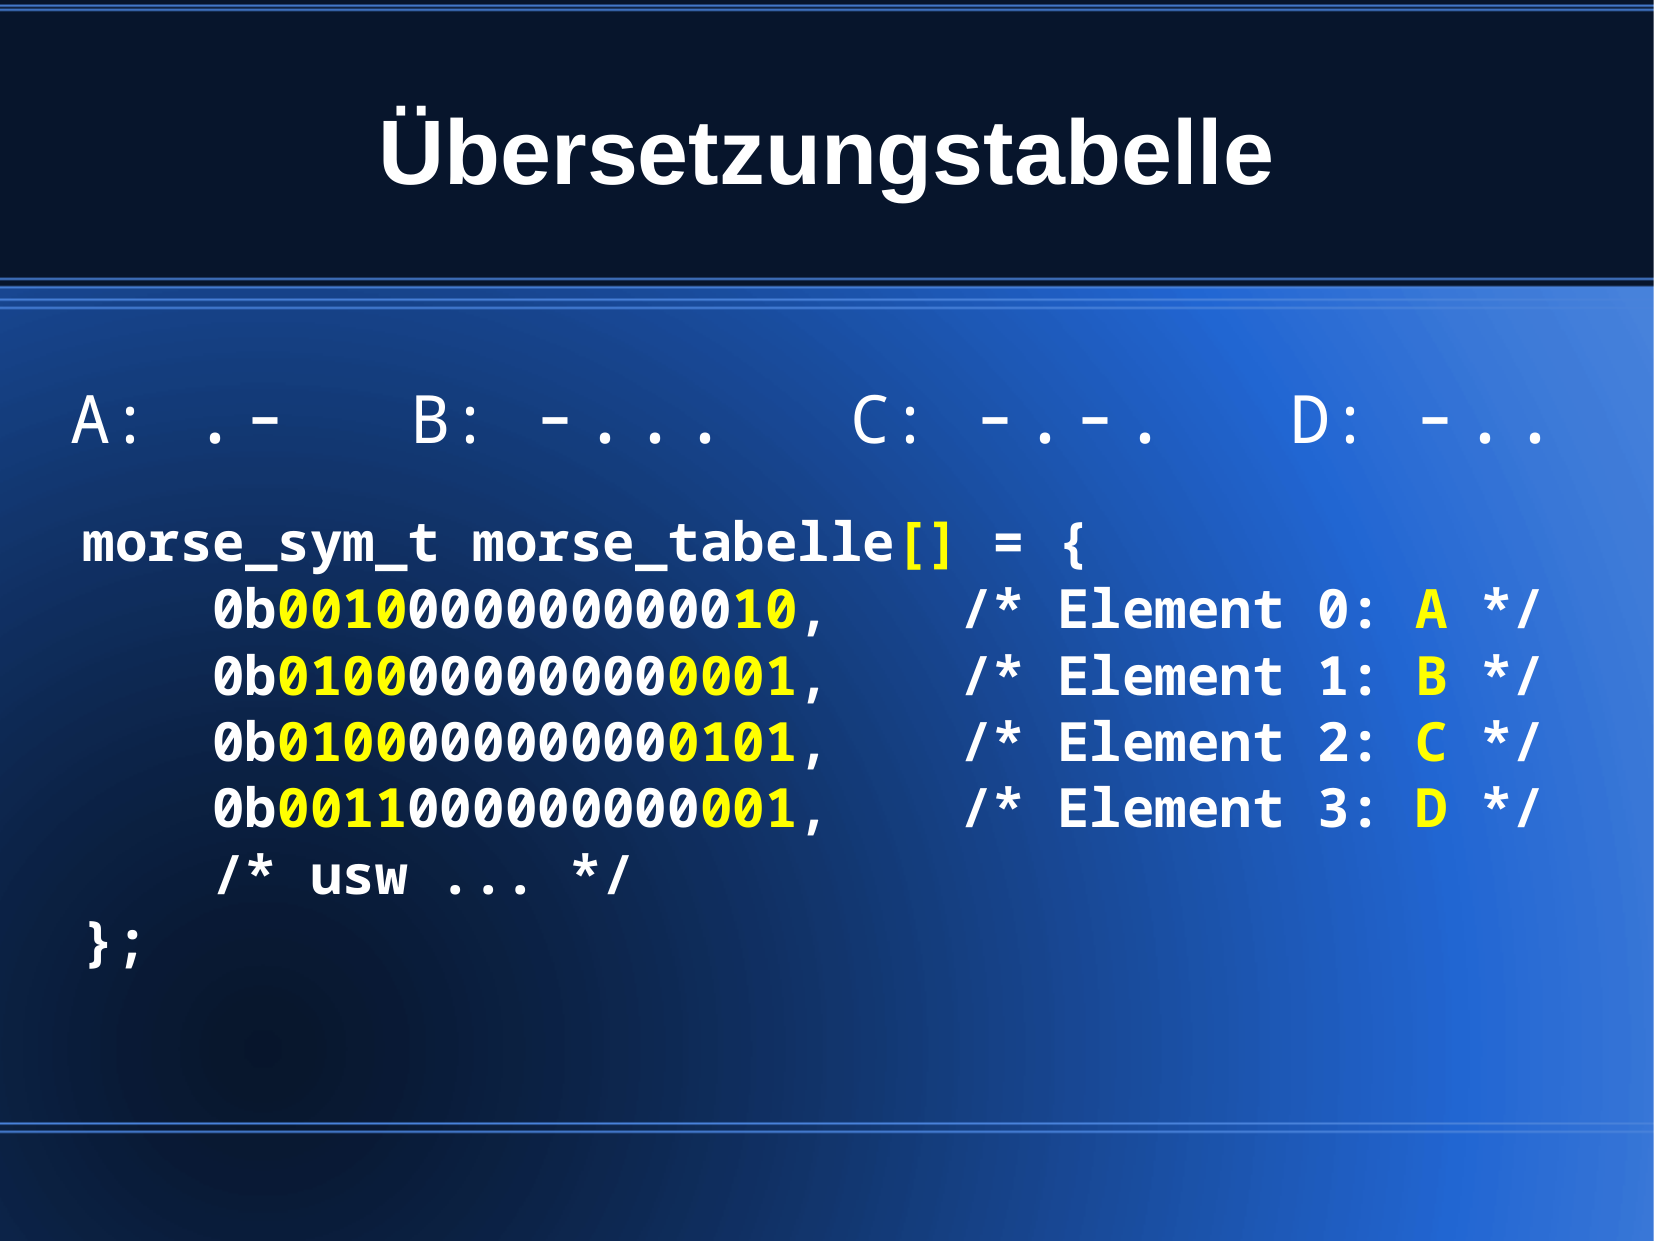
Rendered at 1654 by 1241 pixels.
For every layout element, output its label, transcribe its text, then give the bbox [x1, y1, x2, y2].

picture [0, 0, 1654, 1241]
title Übersetzungstabelle [82, 49, 1571, 257]
list A: .- B: -... C: -.-. D: -.. [70, 354, 1601, 461]
list morse_sym_t morse_tabelle[] = { 0b0010000000000010, /* Element 0: A */ 0b0100000000000001, /* Element 1: B */ 0b0100000000000101, /* Element 2: C */ 0b0011000000000001, /* Element 3: D */ /* usw ... */ }; [82, 532, 1571, 968]
